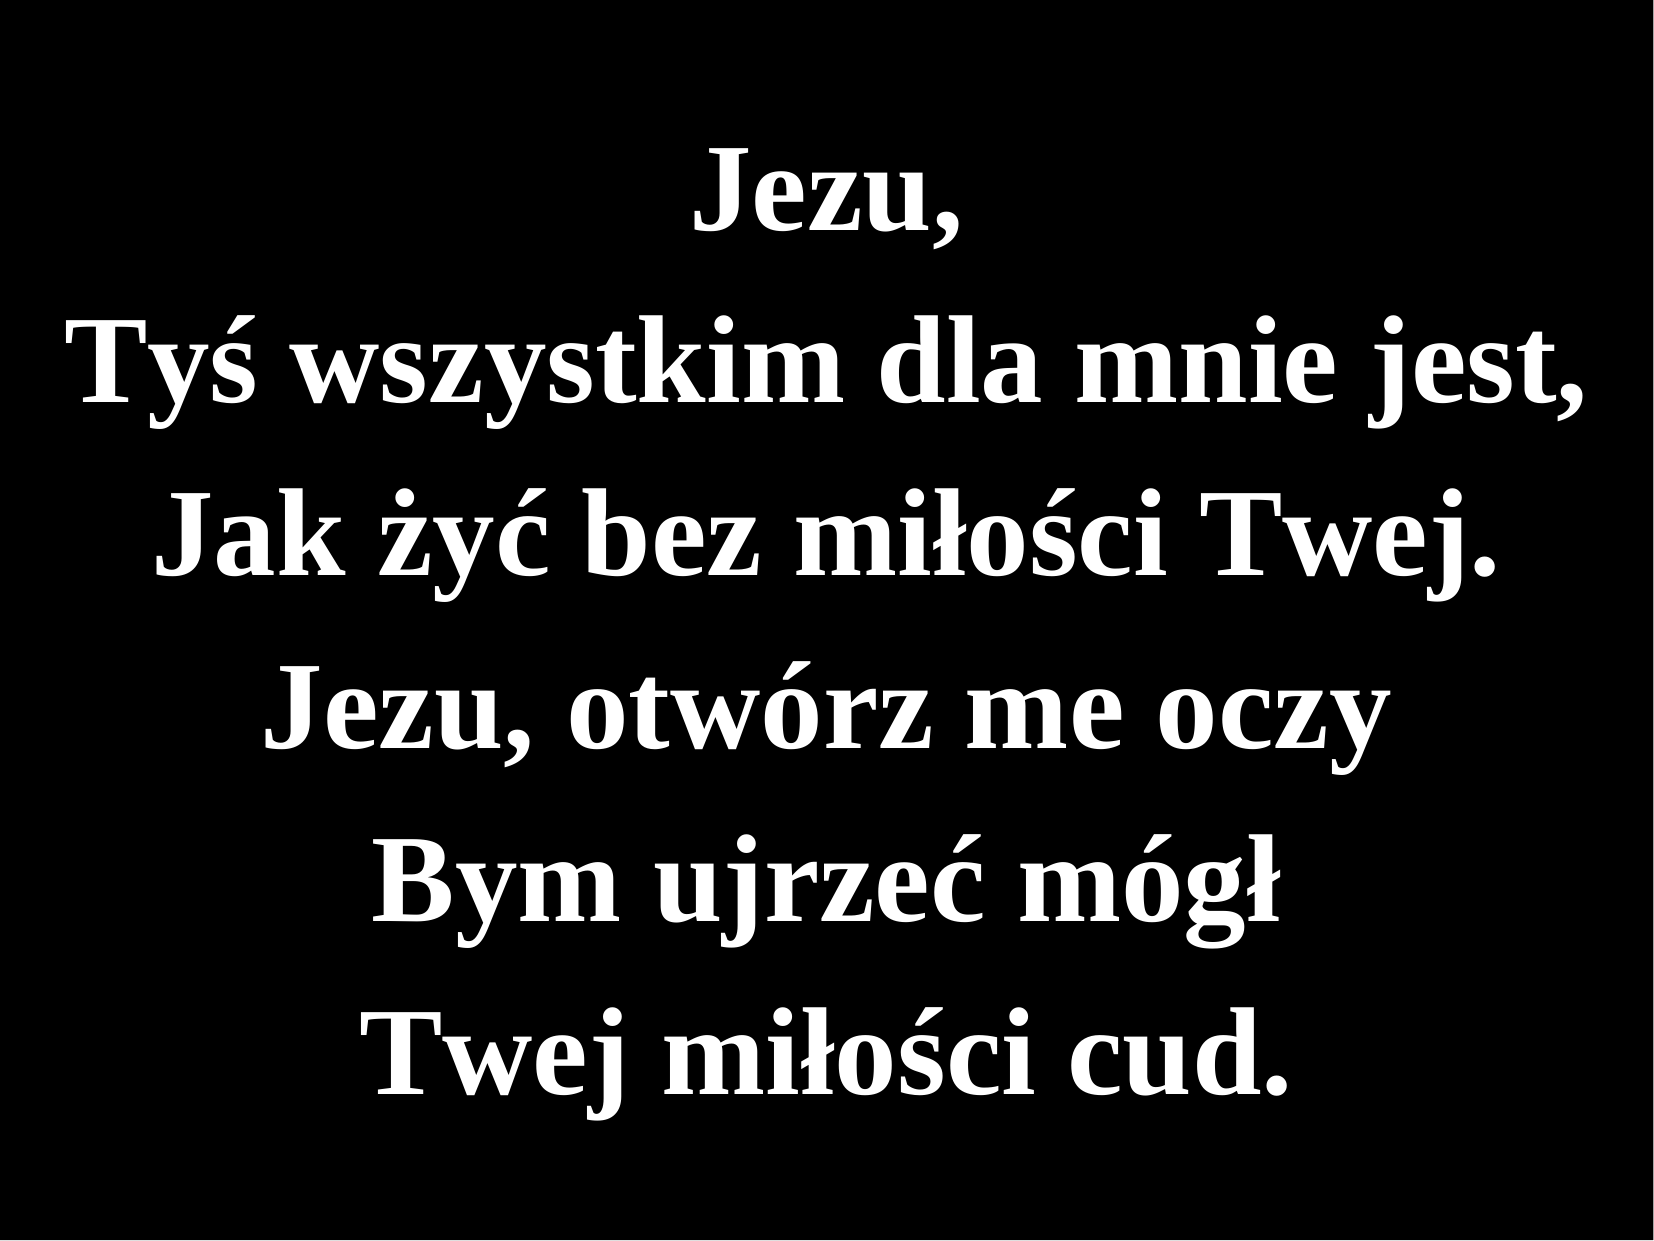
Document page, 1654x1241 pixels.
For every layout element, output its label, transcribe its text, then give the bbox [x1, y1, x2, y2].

title Jezu, ppp Tyś wszystkim dla mnie jest, ppp Jak żyć bez miłości Twej. ppp Jezu, otwórz me oczy ppp Bym ujrzeć mógł ppp Twej miłości cud. [0, 0, 1654, 1241]
